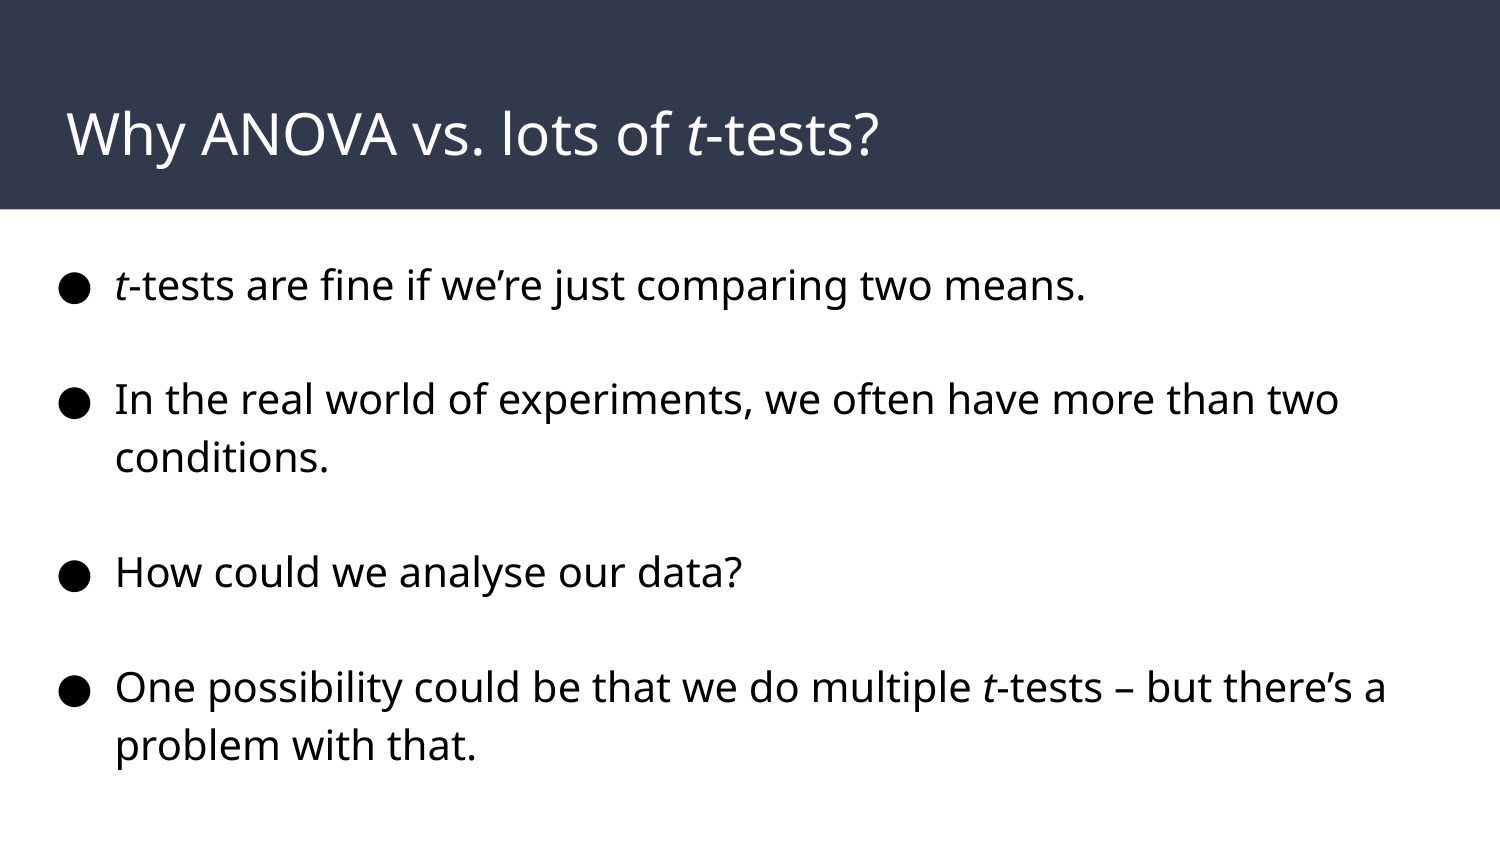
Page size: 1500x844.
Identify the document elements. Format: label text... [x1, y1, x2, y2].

title Why ANOVA vs. lots of t-tests? [51, 82, 1449, 185]
text_box t-tests are fine if we’re just comparing two means. In the real world of experiments, we often have more than two conditions. How could we analyse our data? One possibility could be that we do multiple t-tests – but there’s a problem with that. [24, 235, 1477, 826]
